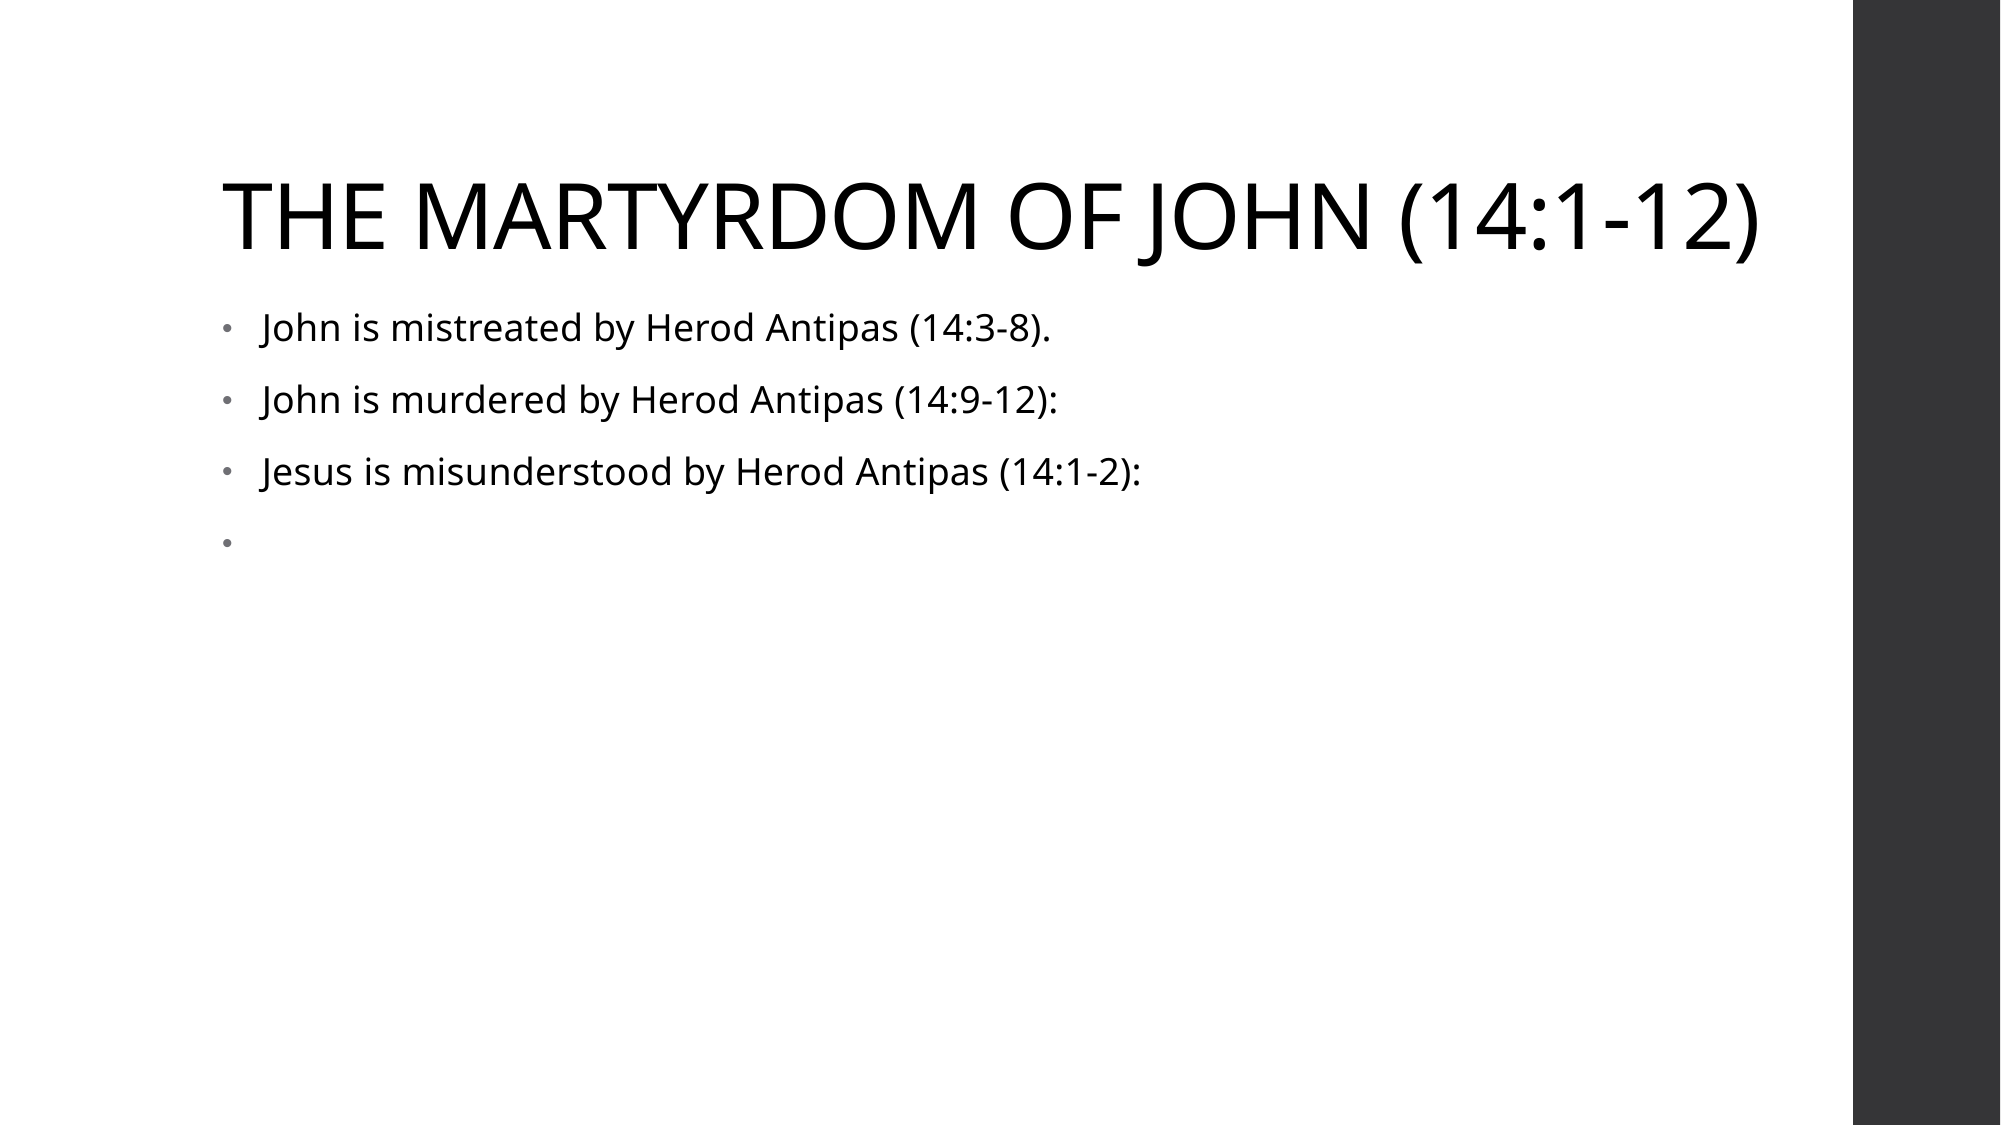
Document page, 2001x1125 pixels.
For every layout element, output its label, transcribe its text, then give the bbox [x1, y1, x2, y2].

list John is mistreated by Herod Antipas (14:3-8). John is murdered by Herod Antipas (14:9-12): Jesus is misunderstood by Herod Antipas (14:1-2): [206, 299, 1617, 1014]
title THE MARTYRDOM OF JOHN (14:1-12) [206, 60, 1797, 278]
